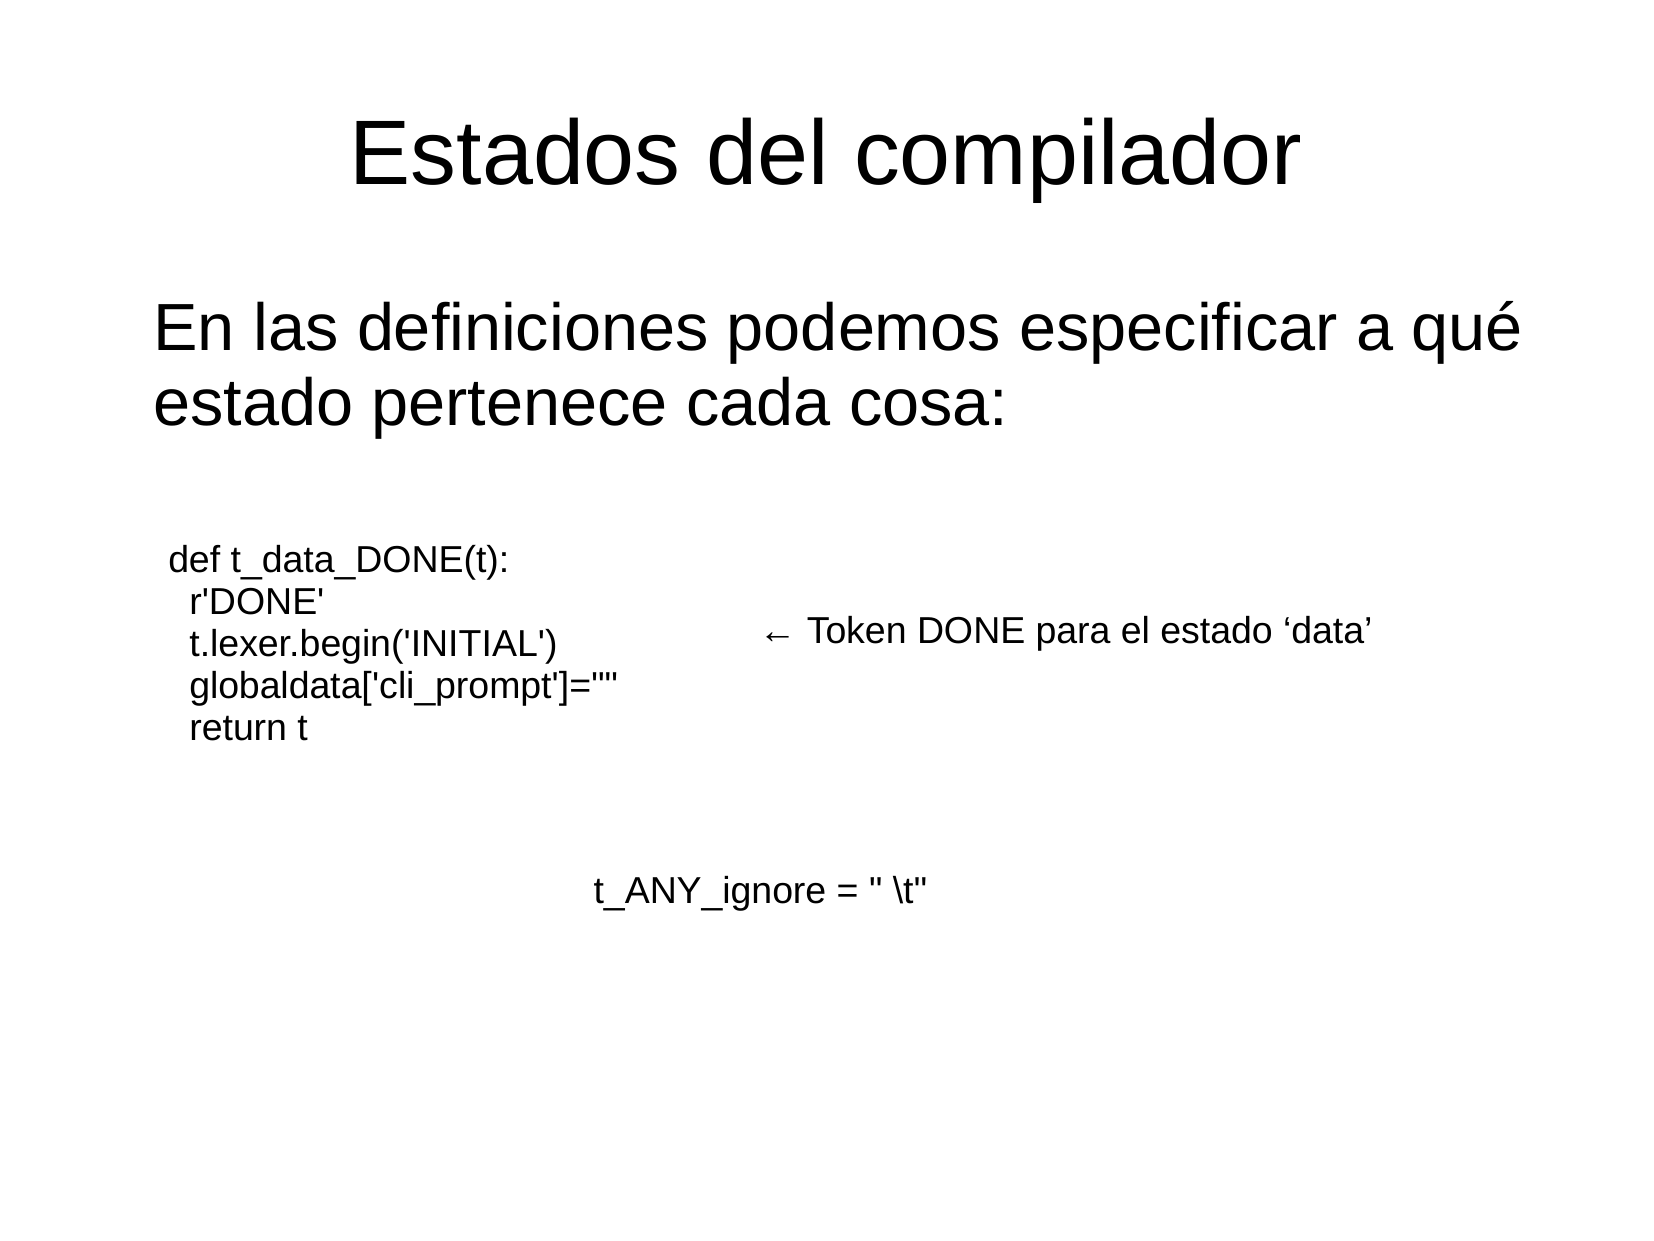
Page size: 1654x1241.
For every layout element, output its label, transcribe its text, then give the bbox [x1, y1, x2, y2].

list En las definiciones podemos especificar a qué estado pertenece cada cosa: [82, 290, 1571, 473]
text_box def t_data_DONE(t): r'DONE' t.lexer.begin('INITIAL') globaldata['cli_prompt']="" return t [153, 531, 686, 756]
text_box t_ANY_ignore = " \t" [578, 862, 993, 967]
title Estados del compilador [82, 49, 1571, 257]
text_box ← Token DONE para el estado ‘data’ [744, 602, 1560, 660]
